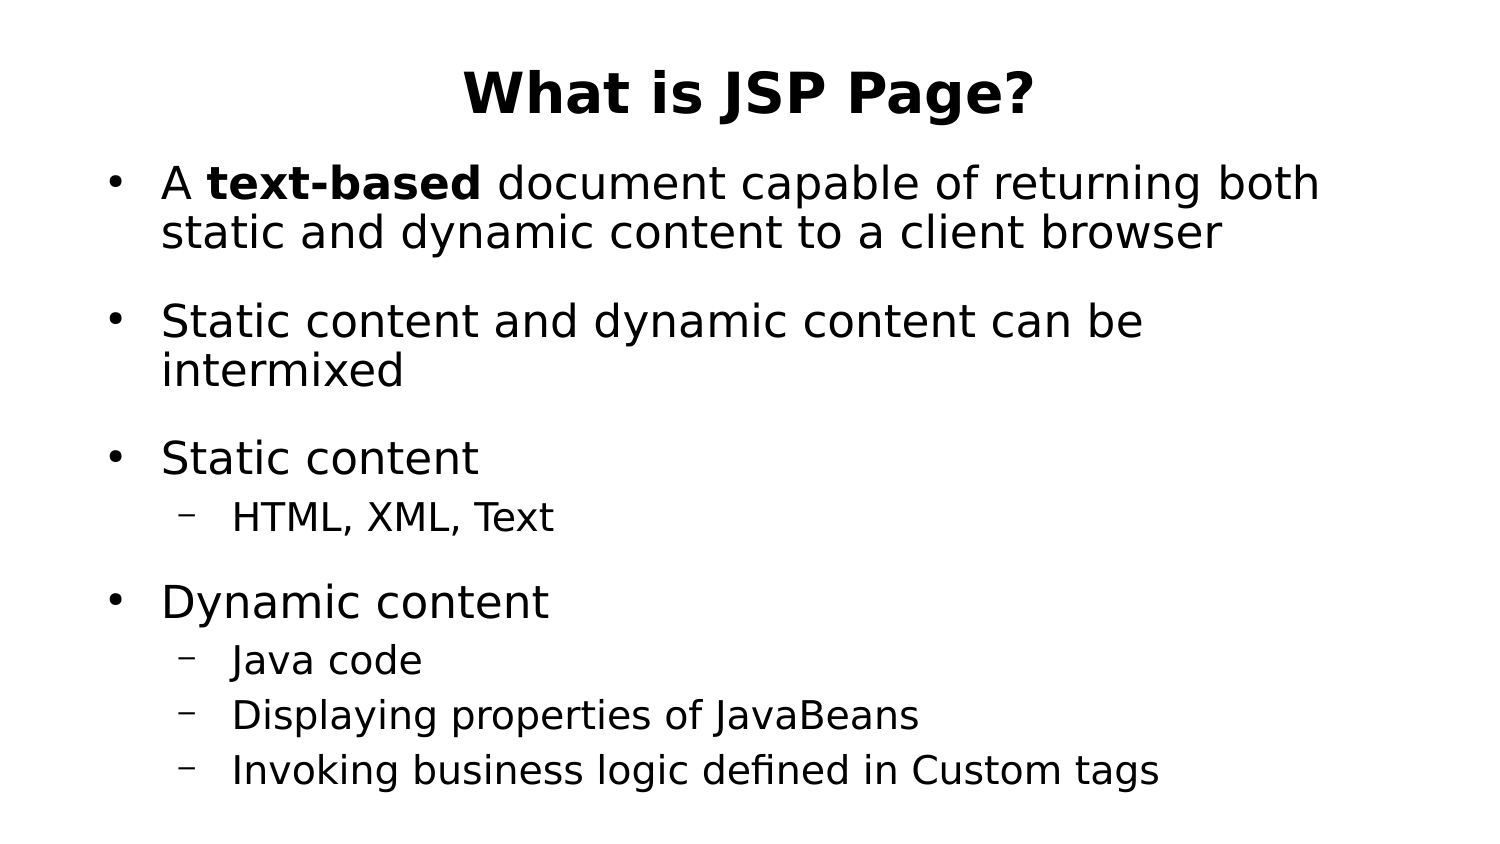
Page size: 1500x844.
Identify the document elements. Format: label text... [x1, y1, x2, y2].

title What is JSP Page? [75, 33, 1425, 133]
list A text-based document capable of returning both static and dynamic content to a client browser Static content and dynamic content can be intermixed Static content HTML, XML, Text Dynamic content Java code Displaying properties of JavaBeans Invoking business logic defined in Custom tags [75, 153, 1395, 807]
